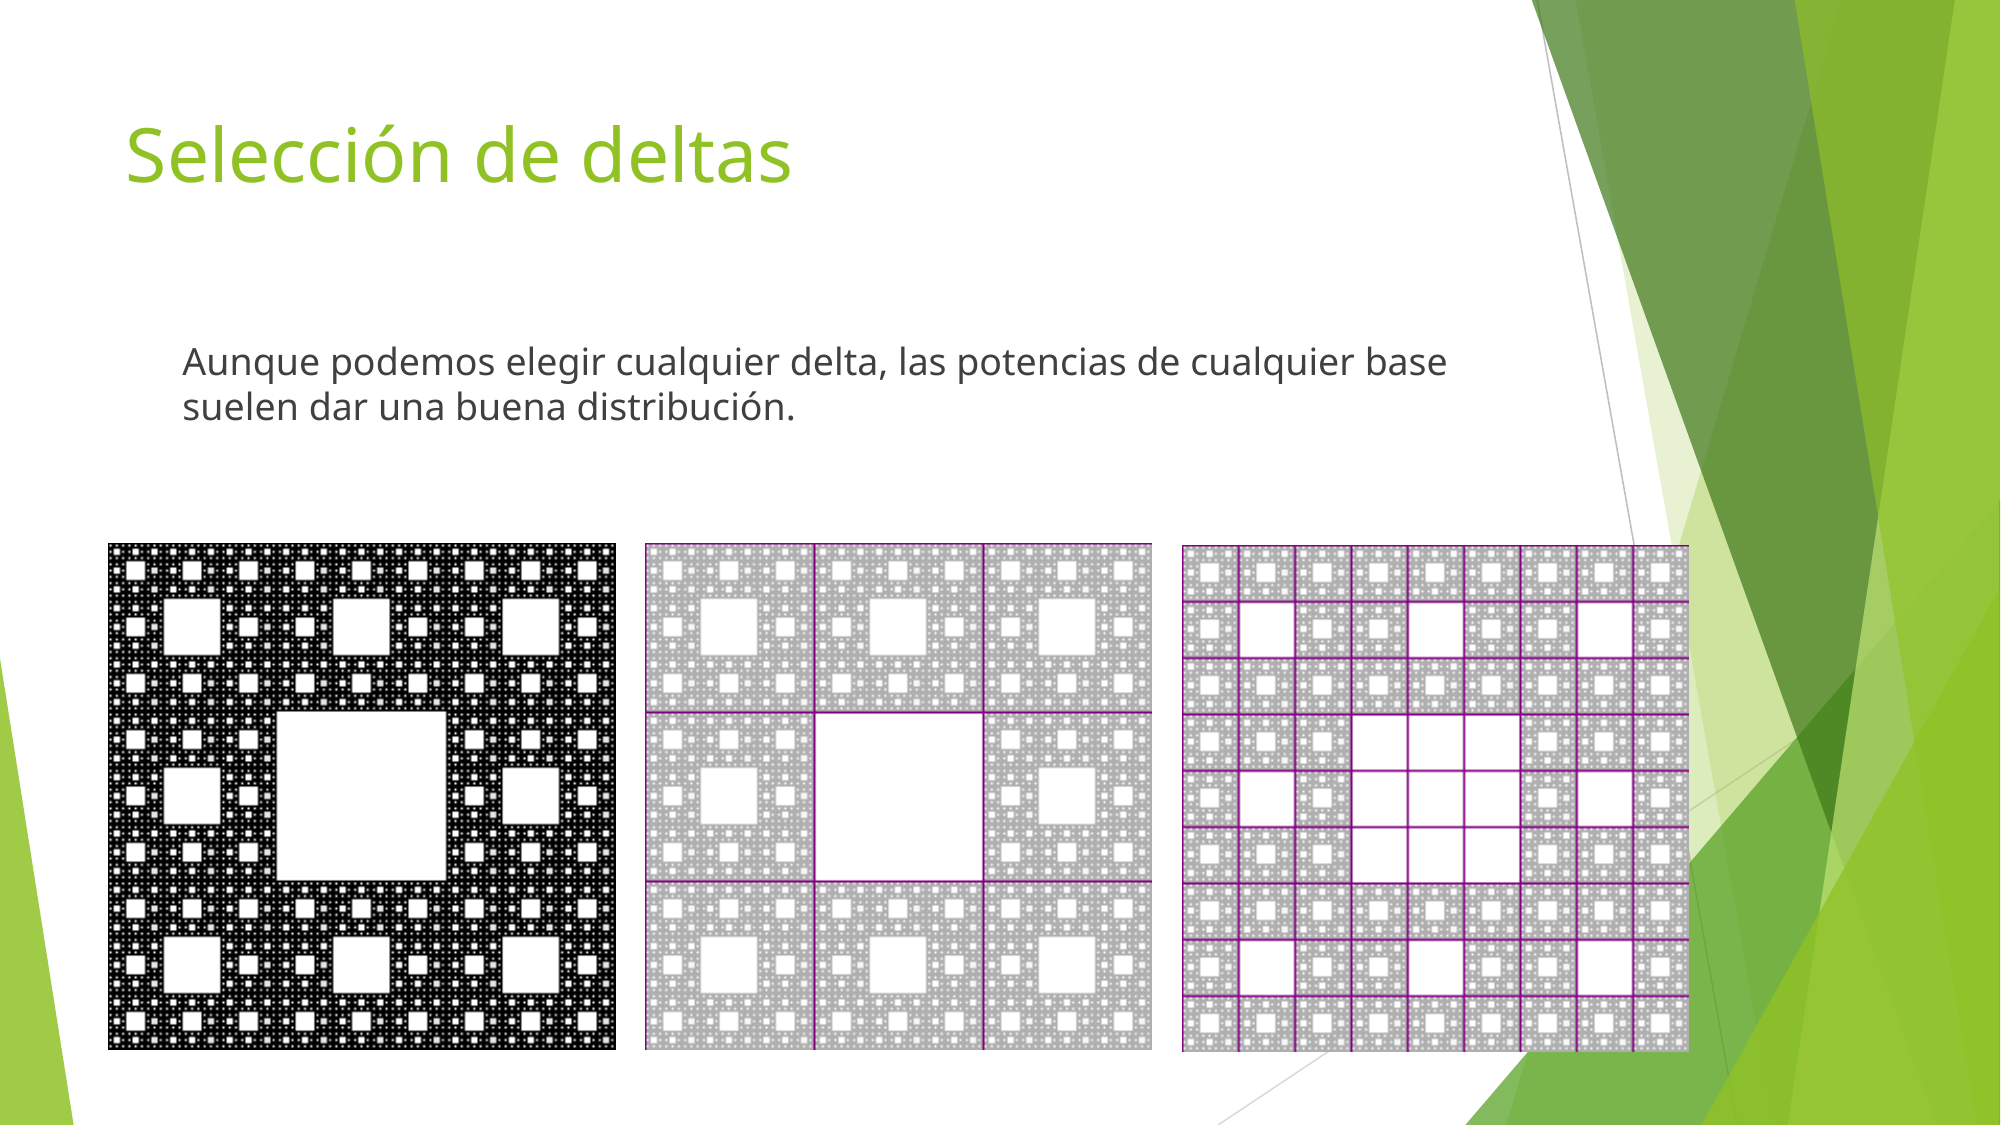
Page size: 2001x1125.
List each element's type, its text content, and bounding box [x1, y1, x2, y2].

picture [108, 543, 616, 1051]
list Aunque podemos elegir cualquier delta, las potencias de cualquier base suelen dar una buena distribución. [111, 329, 1591, 936]
picture [645, 543, 1152, 1050]
title Selección de deltas [111, 99, 1522, 317]
picture [1182, 545, 1689, 1052]
